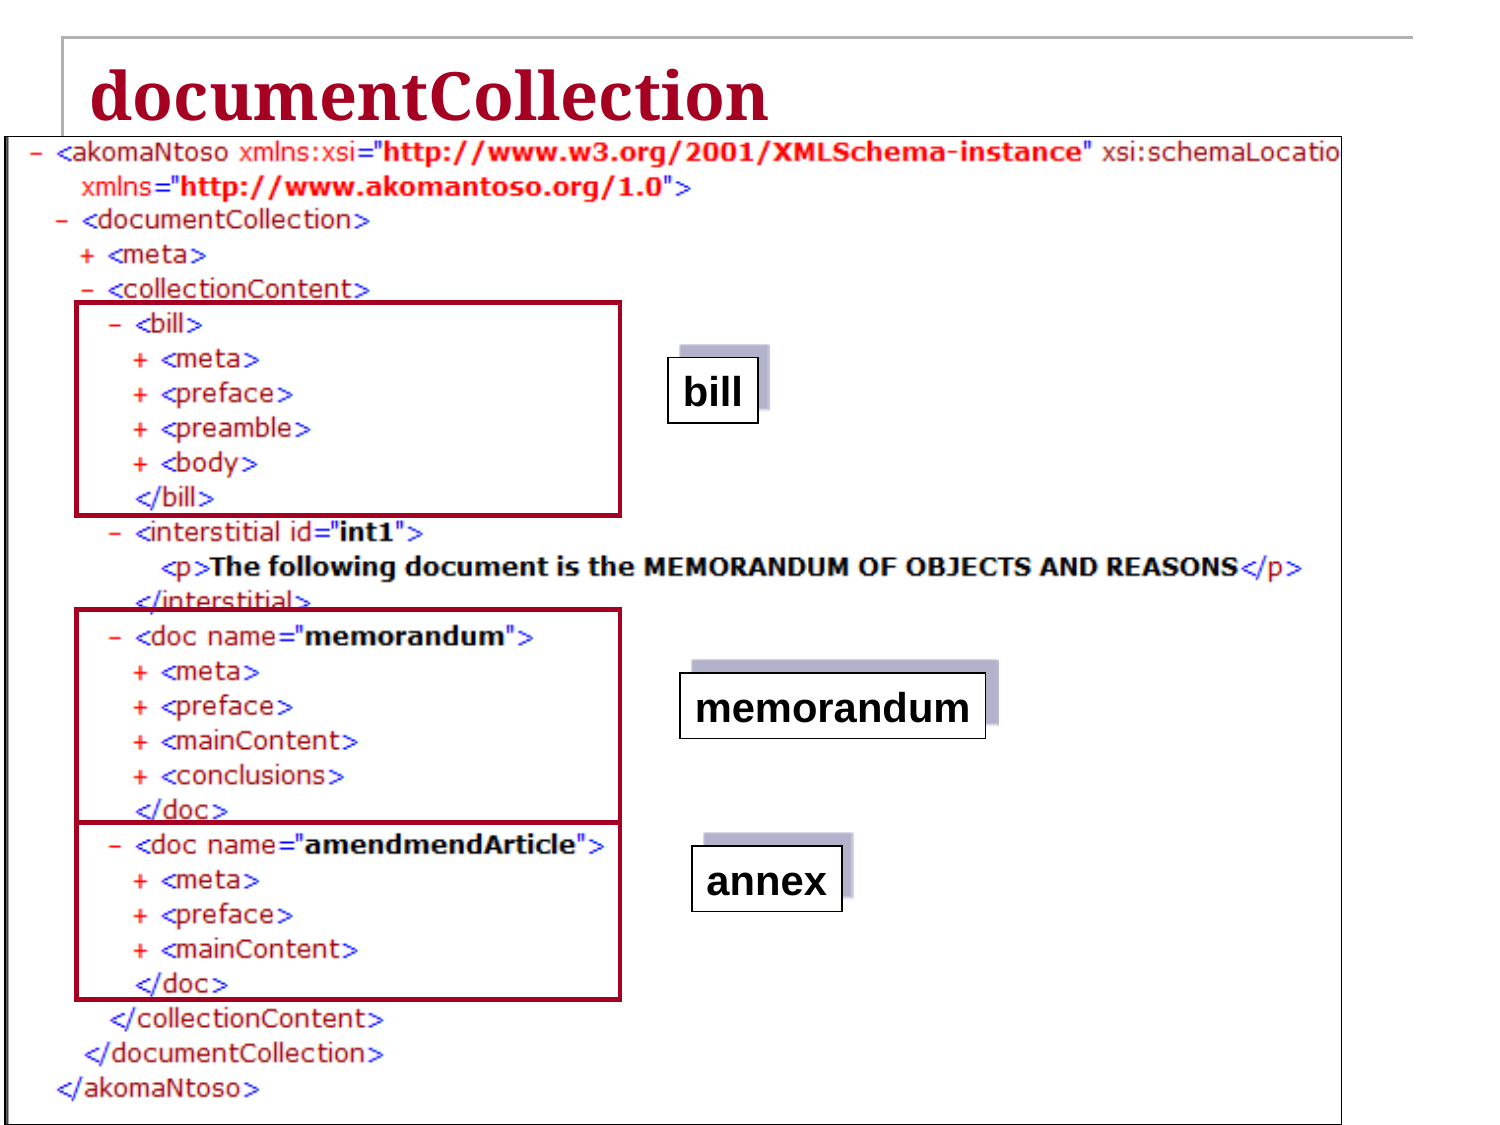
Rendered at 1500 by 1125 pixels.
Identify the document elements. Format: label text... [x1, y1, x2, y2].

picture [5, 137, 1341, 1124]
text_box bill [668, 357, 758, 424]
text_box memorandum [680, 672, 986, 739]
title documentCollection [75, 45, 1426, 233]
text_box annex [691, 846, 843, 912]
